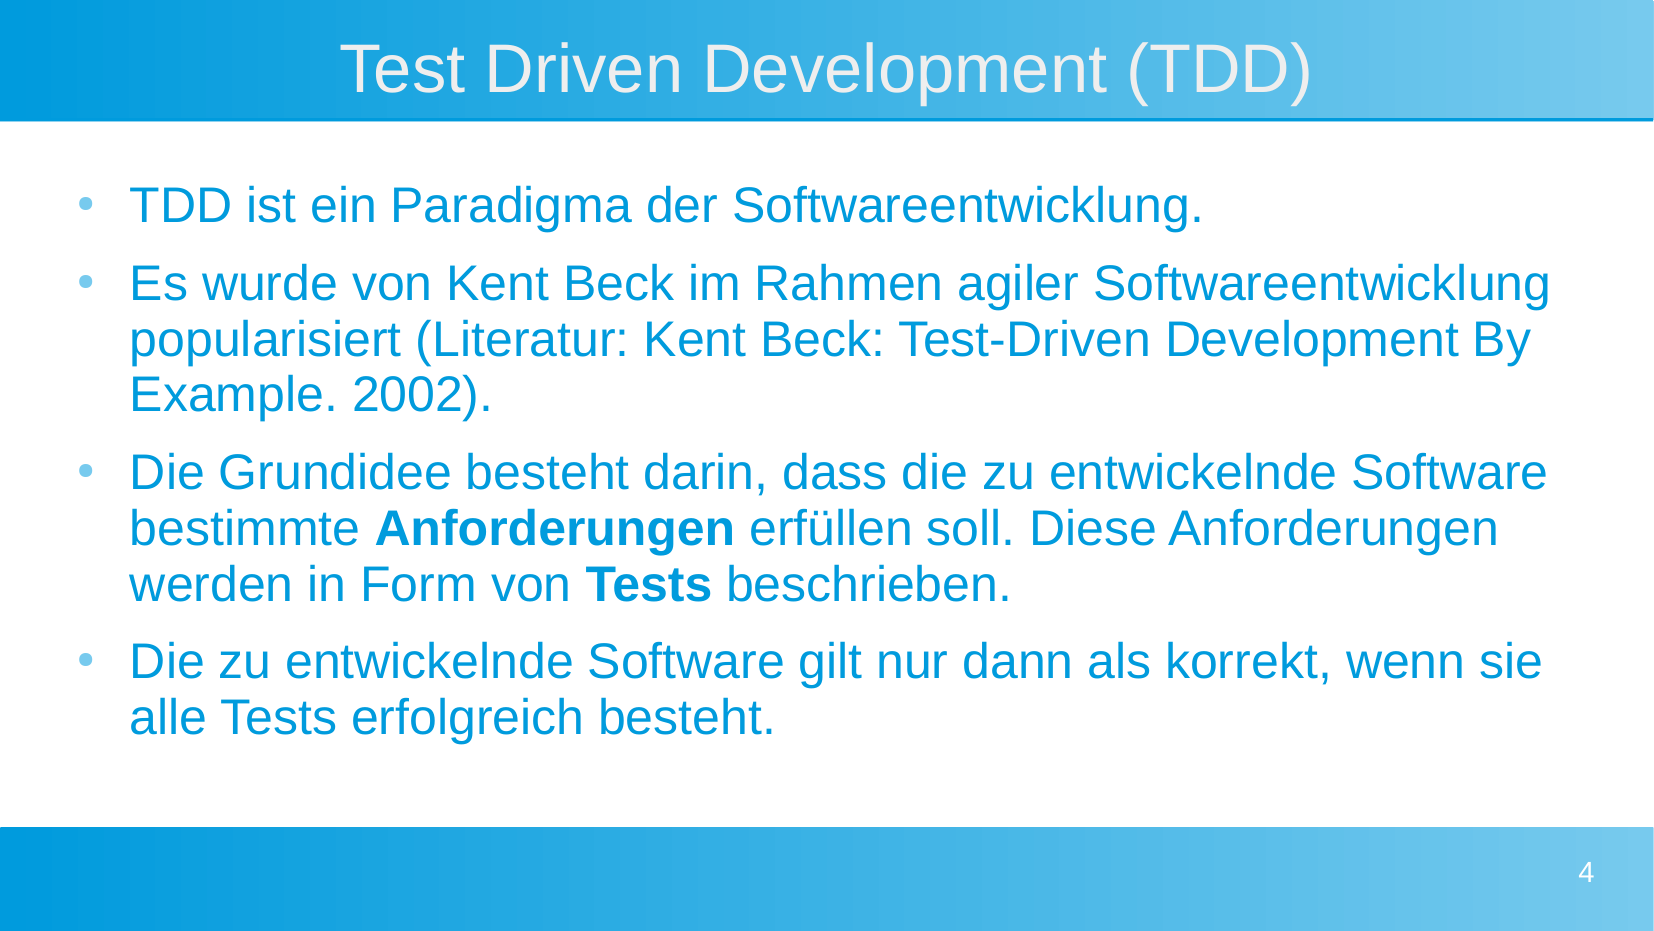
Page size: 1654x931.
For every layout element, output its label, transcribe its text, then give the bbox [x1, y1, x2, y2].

title Test Driven Development (TDD) [59, 29, 1595, 108]
list TDD ist ein Paradigma der Softwareentwicklung. Es wurde von Kent Beck im Rahmen agiler Softwareentwicklung popularisiert (Literatur: Kent Beck: Test-Driven Development By Example. 2002). Die Grundidee besteht darin, dass die zu entwickelnde Software bestimmte Anforderungen erfüllen soll. Diese Anforderungen werden in Form von Tests beschrieben. Die zu entwickelnde Software gilt nur dann als korrekt, wenn sie alle Tests erfolgreich besteht. [59, 177, 1595, 768]
